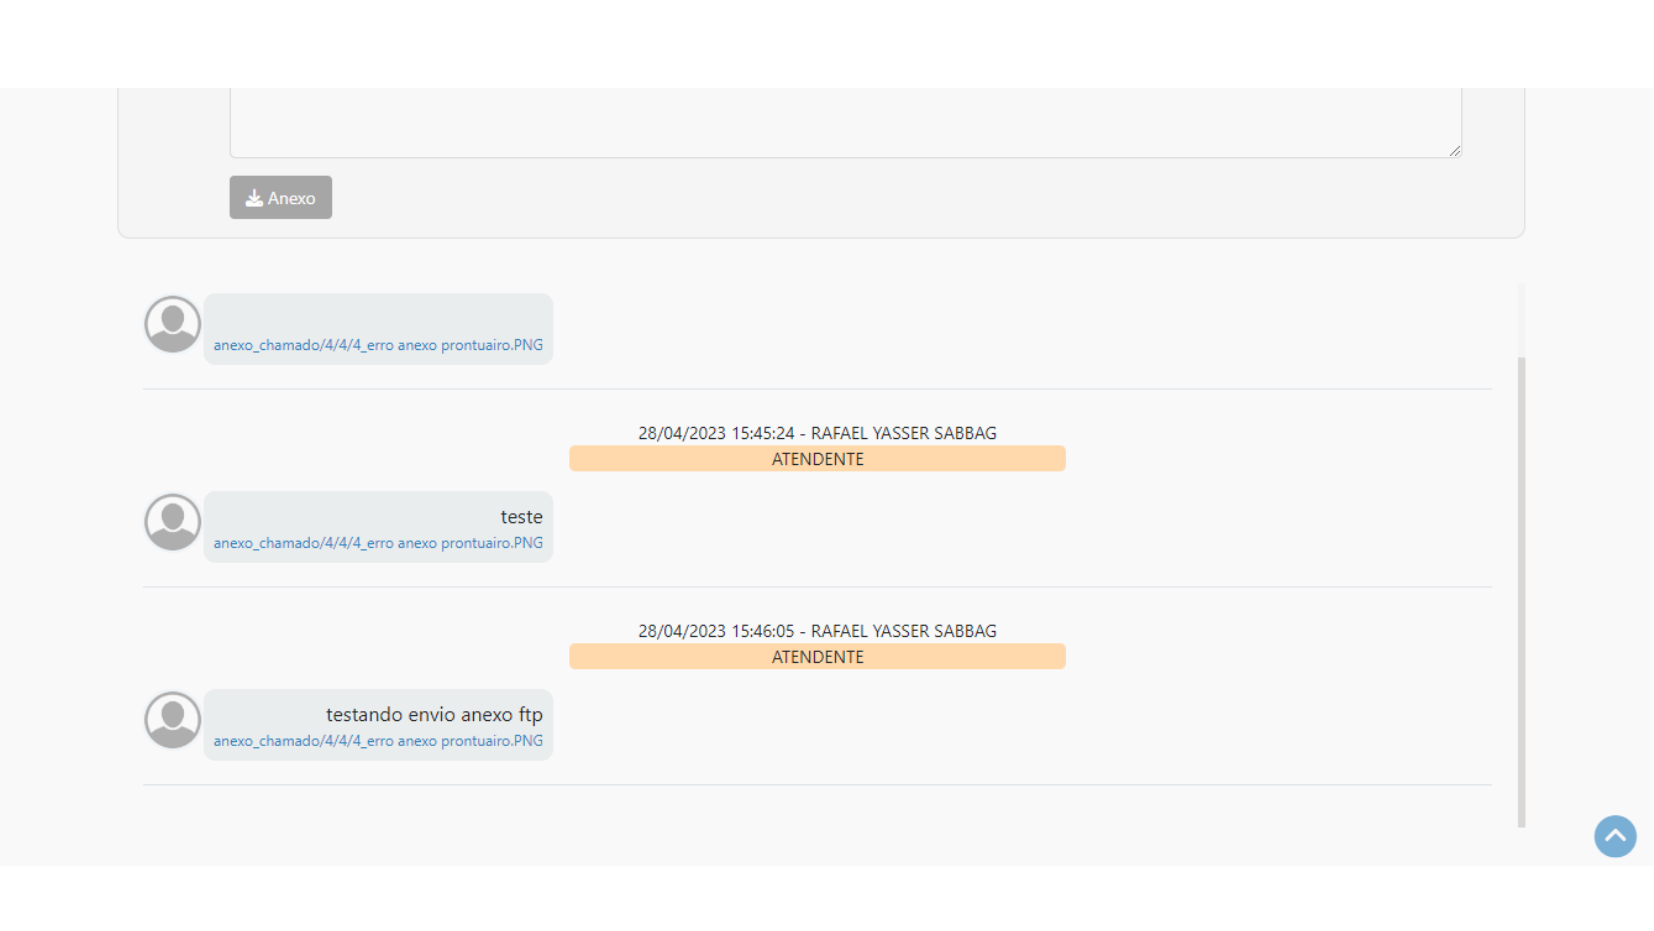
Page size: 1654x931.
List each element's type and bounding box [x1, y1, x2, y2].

picture [0, 88, 1654, 866]
